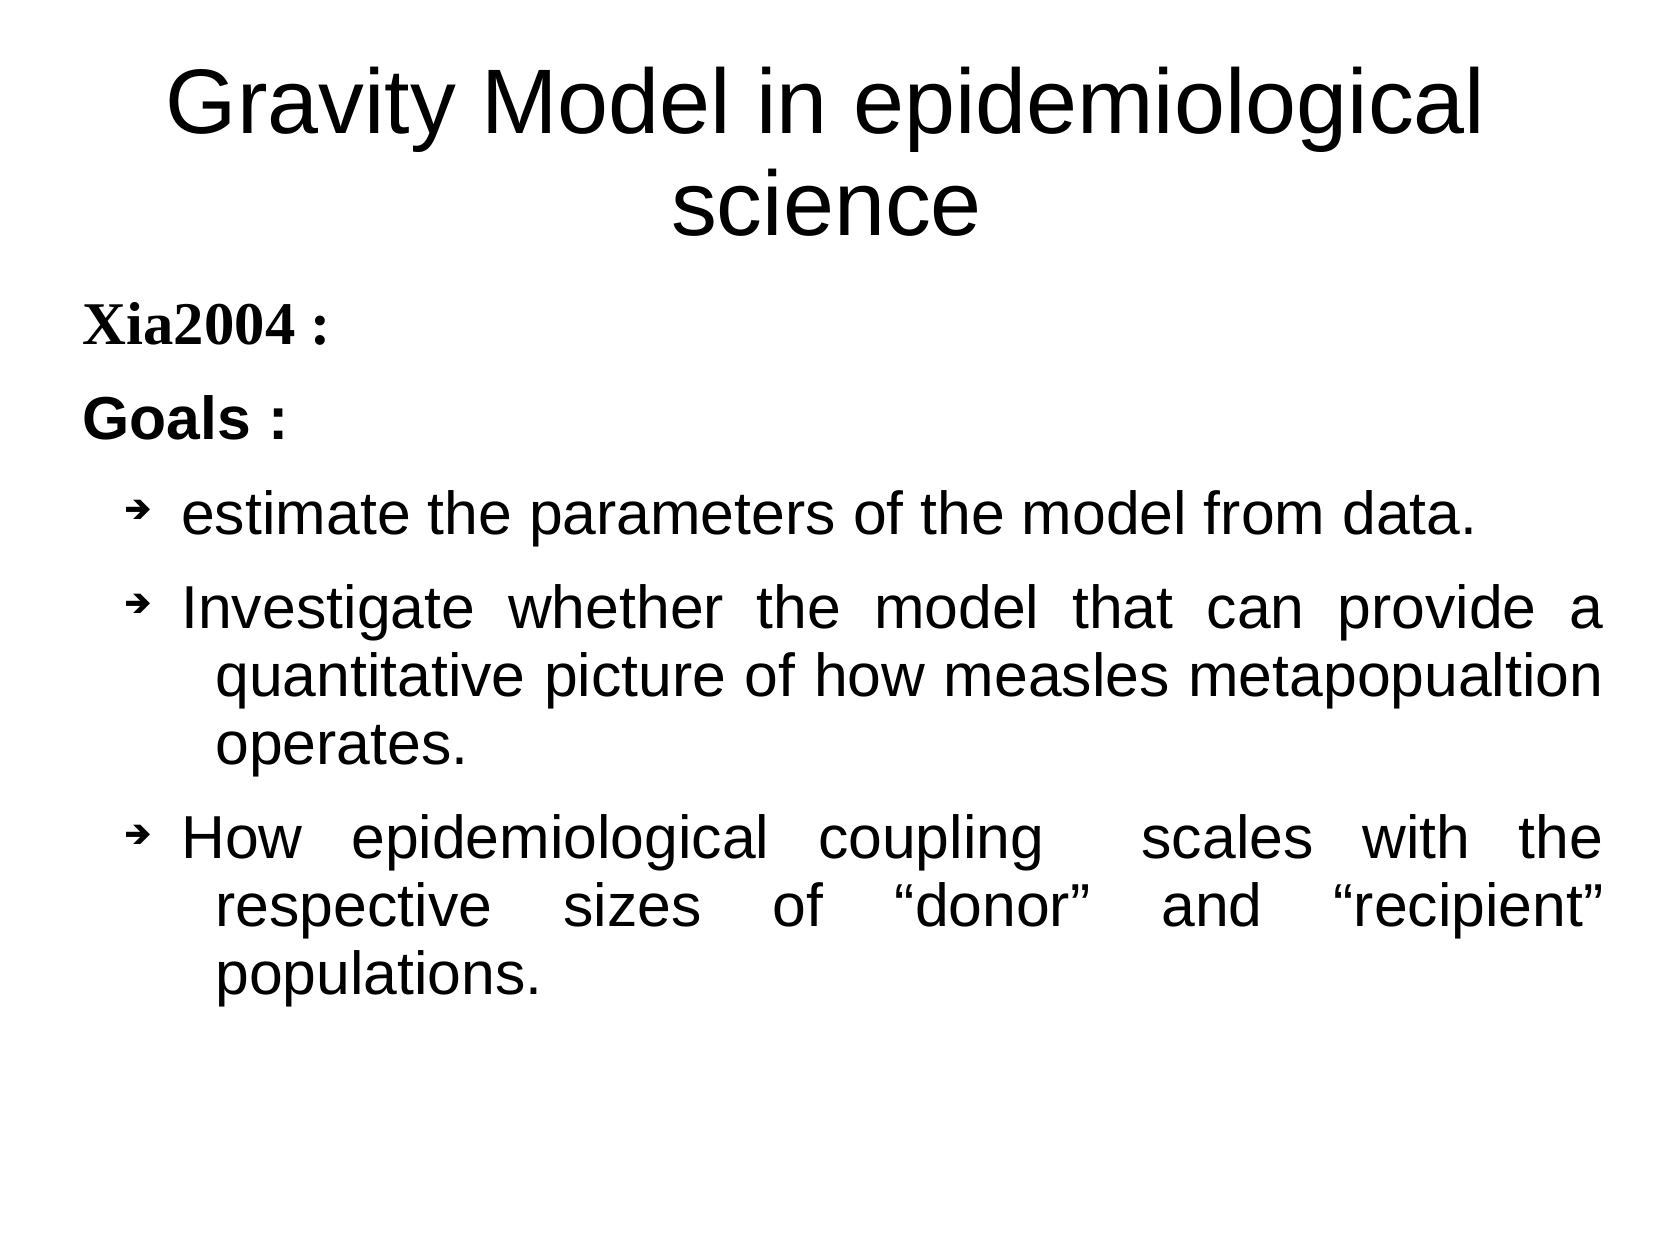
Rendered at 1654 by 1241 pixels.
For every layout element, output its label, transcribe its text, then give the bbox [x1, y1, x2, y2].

list Xia2004 : Goals : estimate the parameters of the model from data. Investigate whether the model that can provide a quantitative picture of how measles metapopualtion operates. How epidemiological coupling scales with the respective sizes of “donor” and “recipient” populations. [82, 290, 1606, 1010]
title Gravity Model in epidemiological science [82, 49, 1571, 257]
